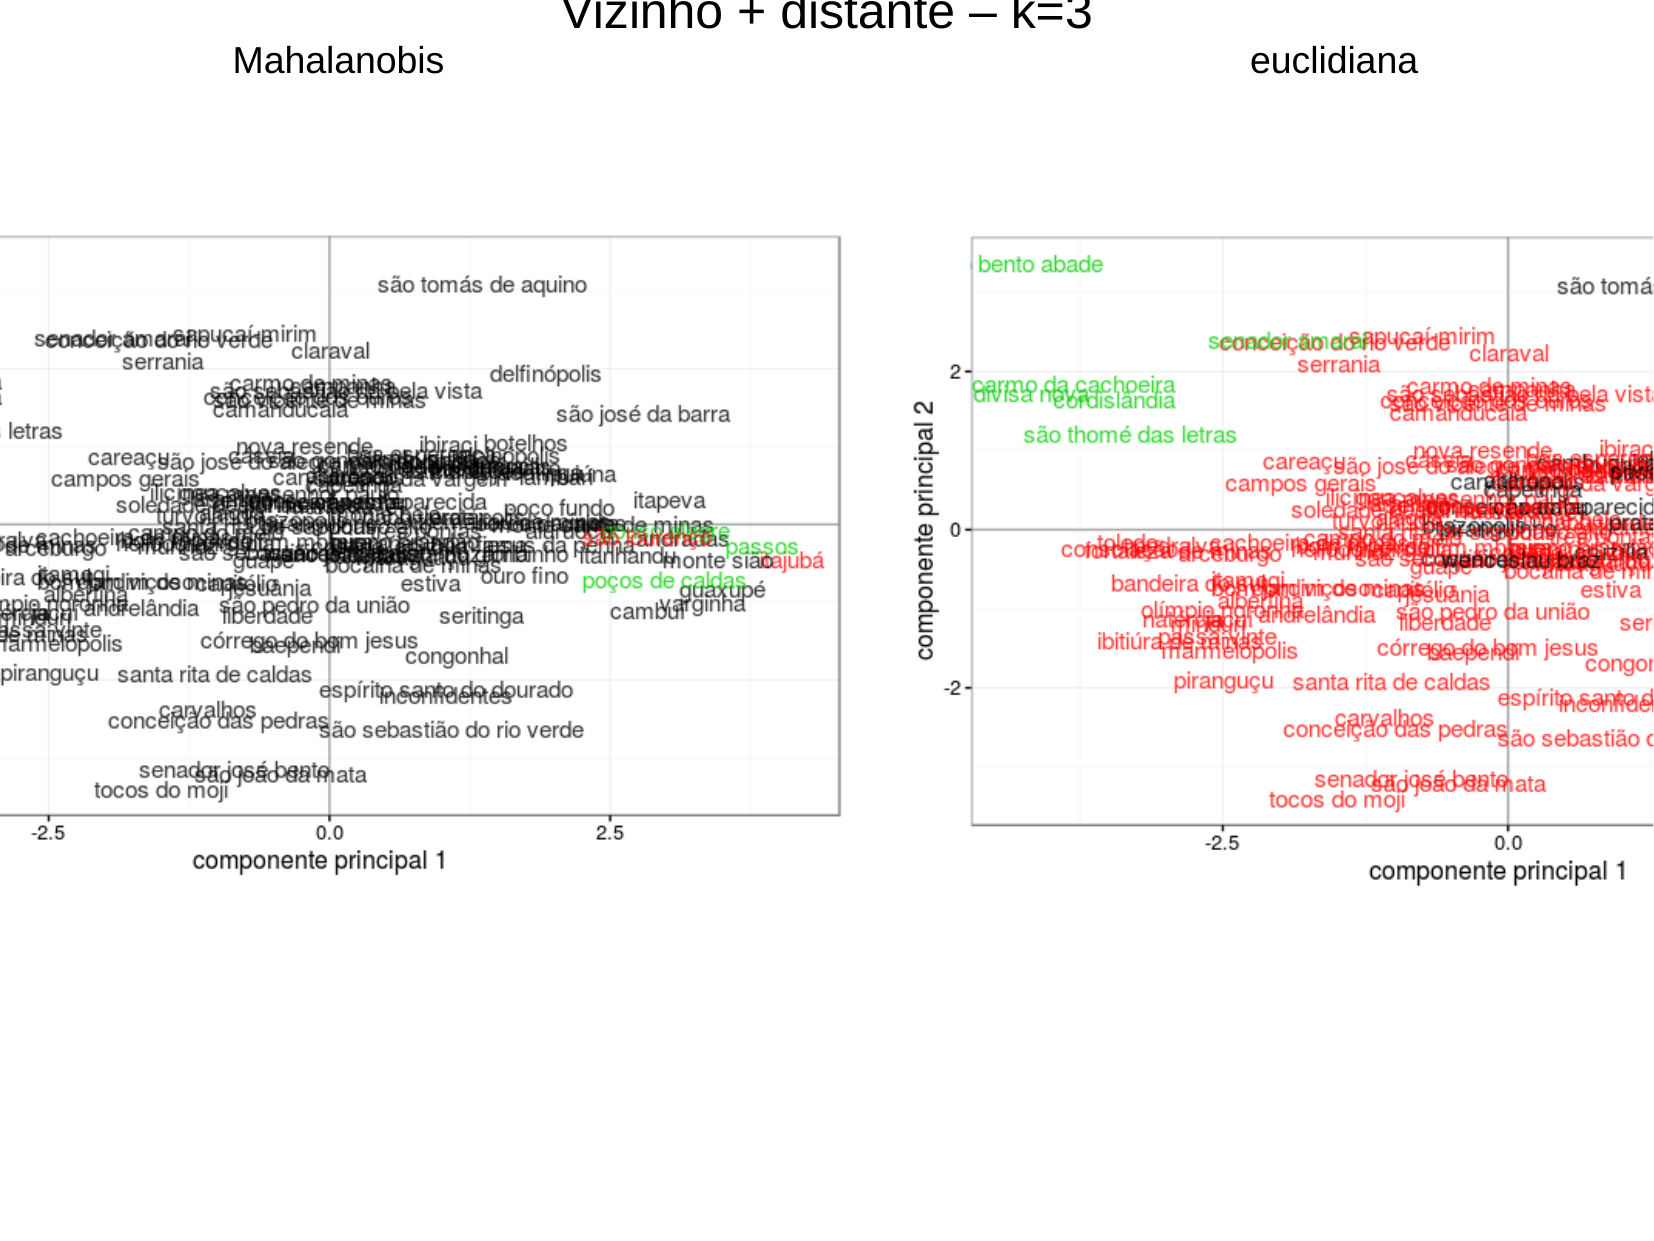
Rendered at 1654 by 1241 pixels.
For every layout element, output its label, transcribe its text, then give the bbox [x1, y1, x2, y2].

picture [897, 188, 1654, 897]
picture [0, 188, 852, 886]
title Vizinho + distante – k=3 Mahalanobis euclidiana [82, 0, 1571, 137]
